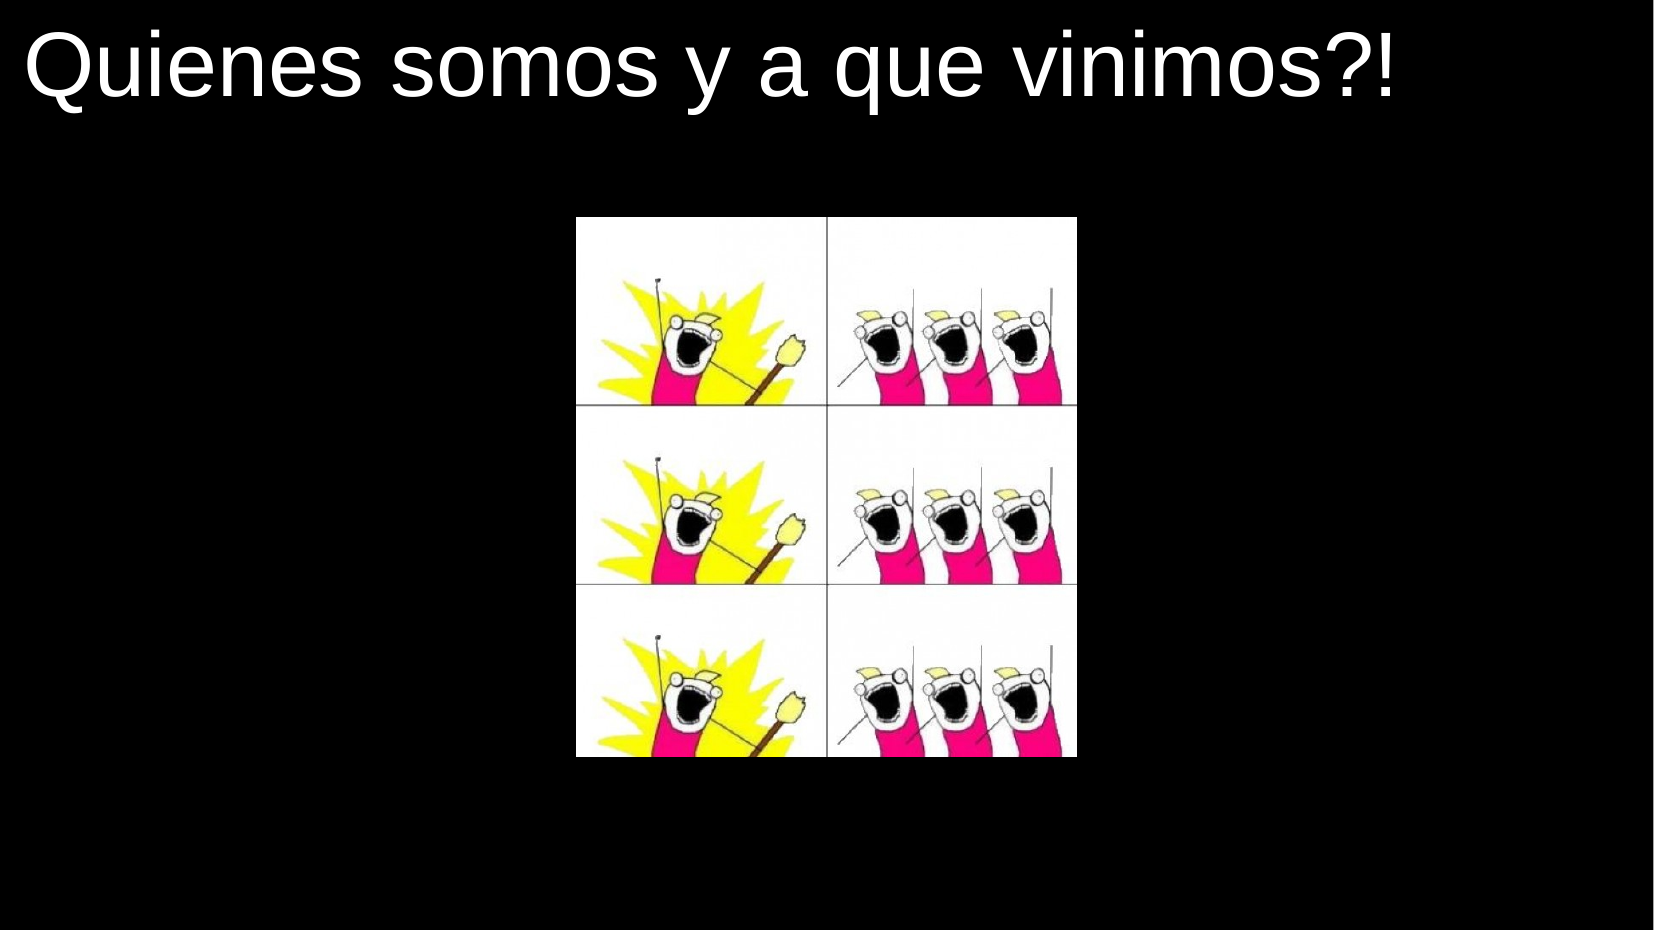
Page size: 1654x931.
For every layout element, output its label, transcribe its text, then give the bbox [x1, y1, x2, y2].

title Quienes somos y a que vinimos?! [23, 11, 1589, 119]
picture [576, 217, 1077, 758]
